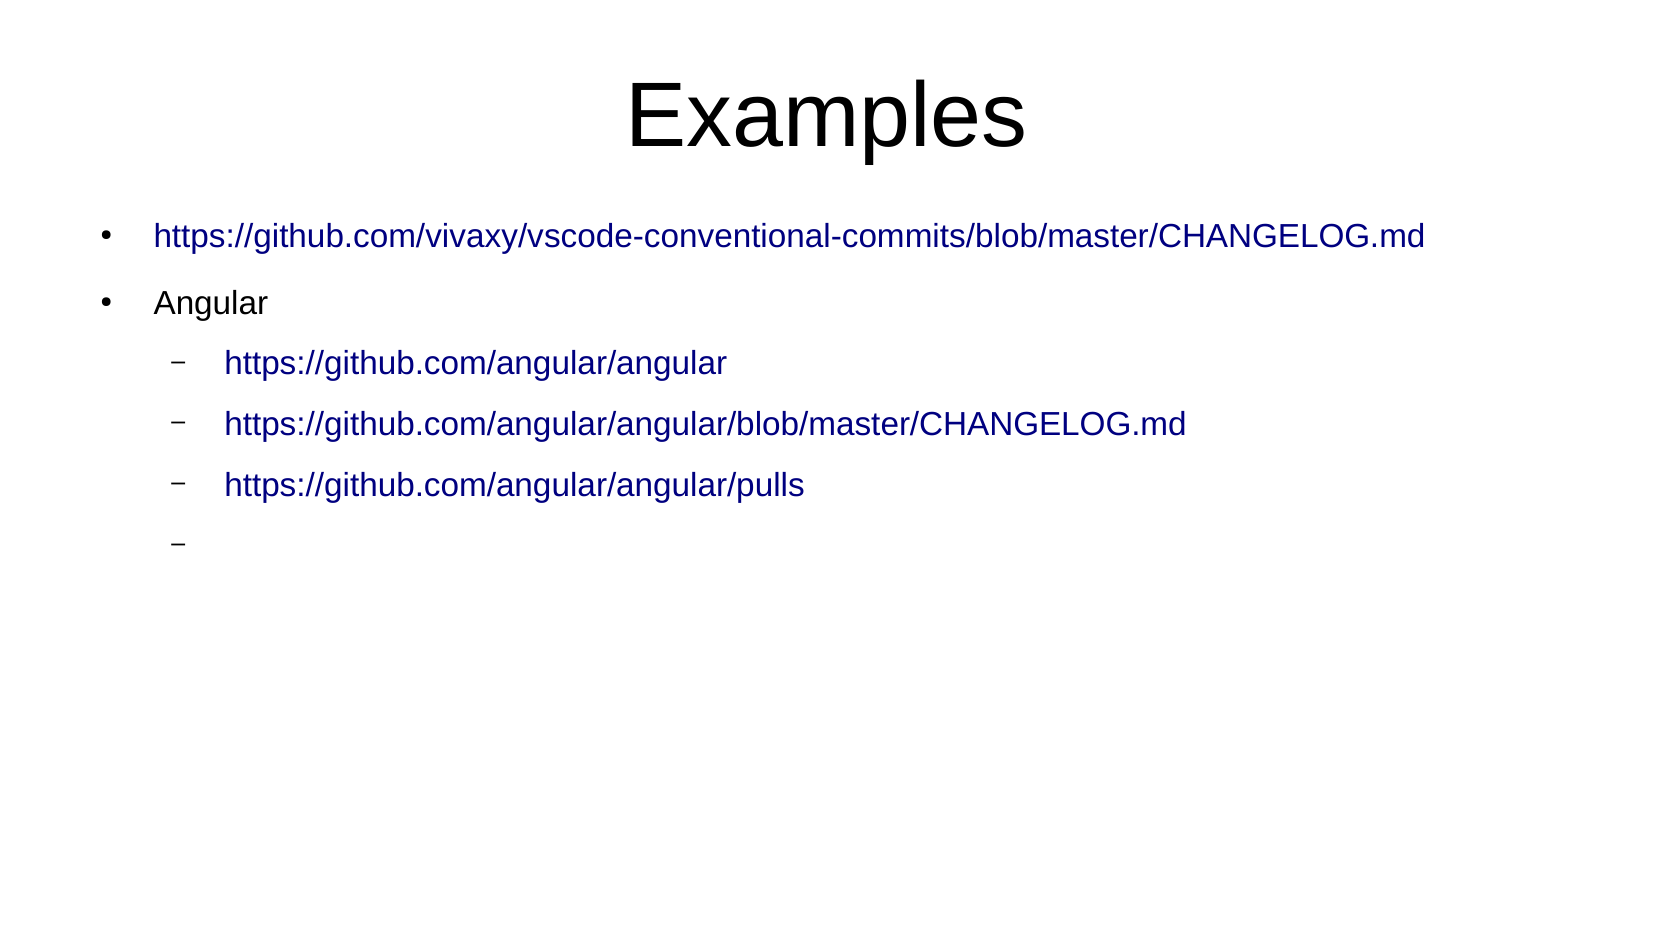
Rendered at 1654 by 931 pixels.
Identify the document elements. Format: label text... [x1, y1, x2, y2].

list https://github.com/vivaxy/vscode-conventional-commits/blob/master/CHANGELOG.md Angular https://github.com/angular/angular https://github.com/angular/angular/blob/master/CHANGELOG.md https://github.com/angular/angular/pulls [82, 217, 1571, 758]
title Examples [82, 37, 1571, 193]
